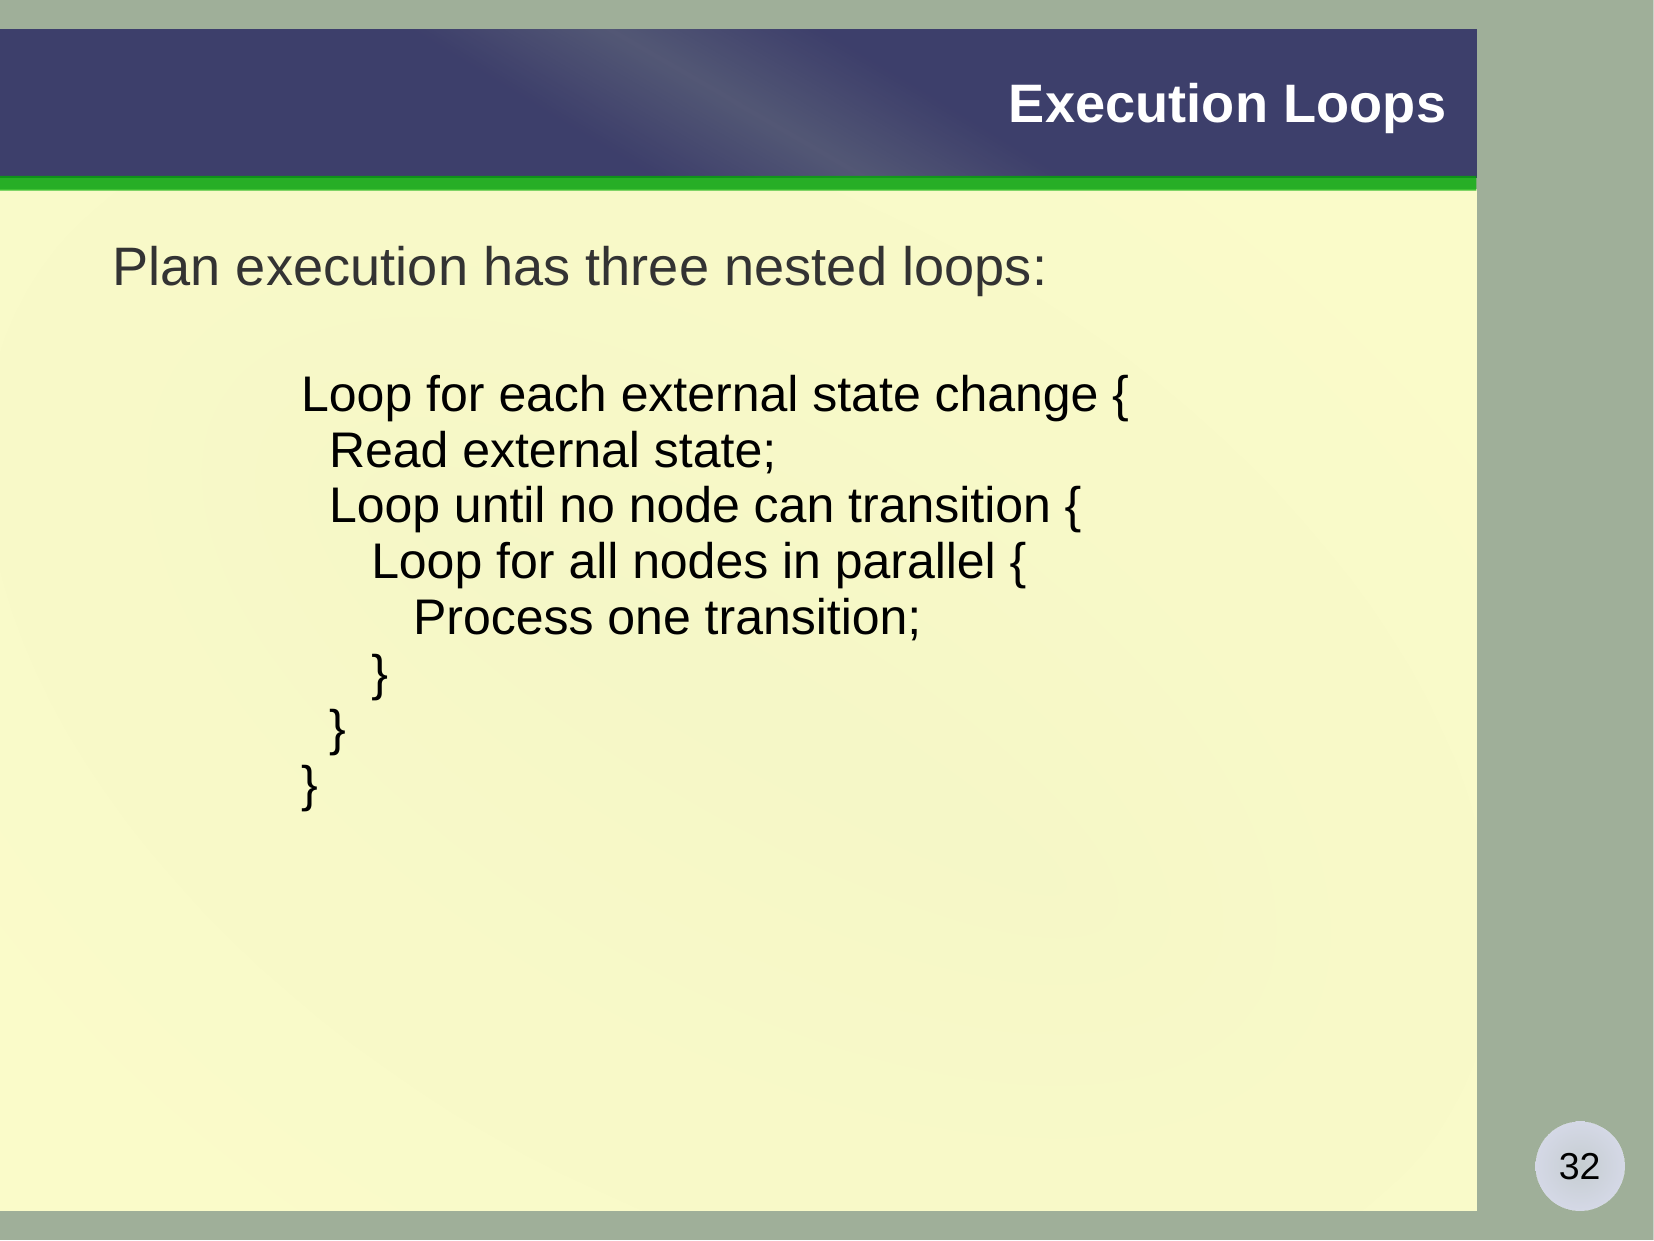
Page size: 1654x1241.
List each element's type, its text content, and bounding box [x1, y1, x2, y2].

list Plan execution has three nested loops: [59, 236, 1418, 313]
text_box Loop for each external state change { Read external state; Loop until no node can transition { Loop for all nodes in parallel { Process one transition; } } } [301, 366, 1158, 827]
title Execution Loops [29, 59, 1447, 148]
